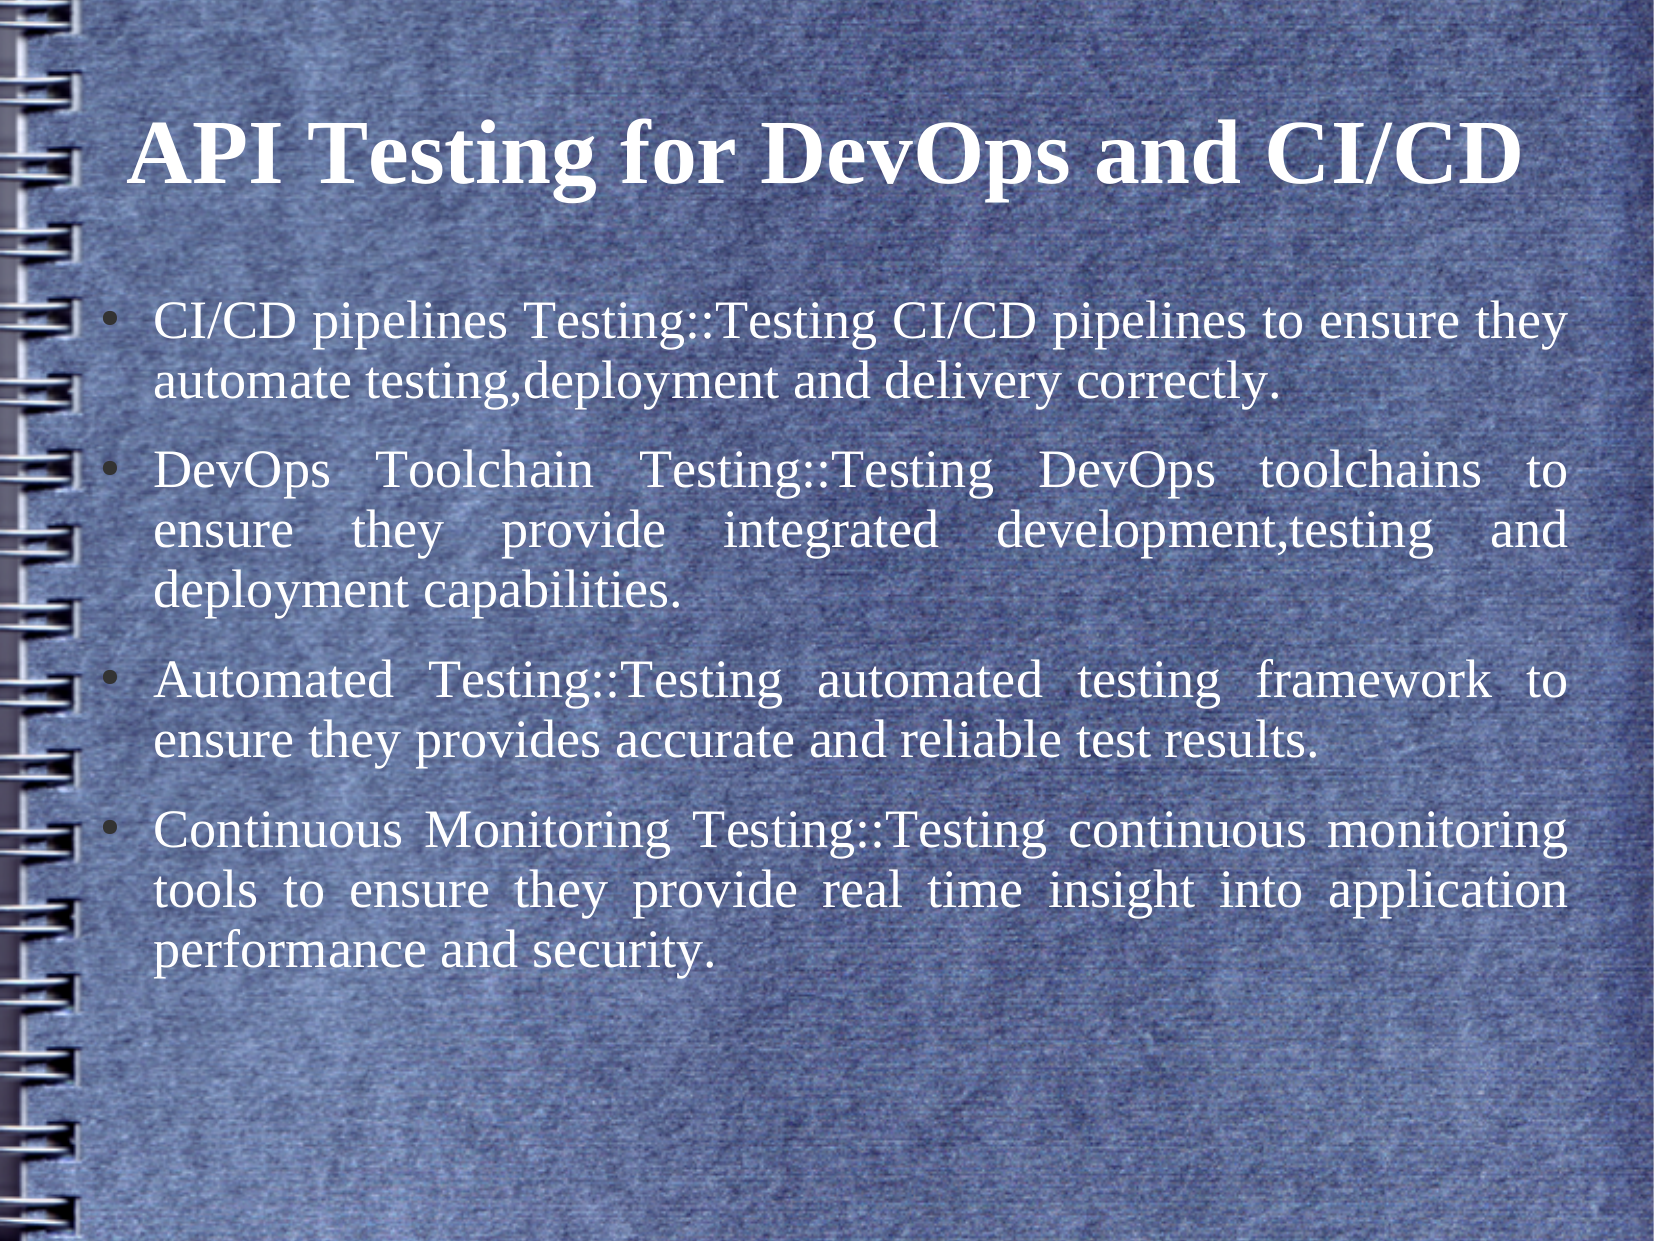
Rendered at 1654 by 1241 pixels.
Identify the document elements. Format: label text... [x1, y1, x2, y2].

title API Testing for DevOps and CI/CD [82, 49, 1571, 257]
picture [0, 0, 1654, 1241]
list CI/CD pipelines Testing::Testing CI/CD pipelines to ensure they automate testing,deployment and delivery correctly. DevOps Toolchain Testing::Testing DevOps toolchains to ensure they provide integrated development,testing and deployment capabilities. Automated Testing::Testing automated testing framework to ensure they provides accurate and reliable test results. Continuous Monitoring Testing::Testing continuous monitoring tools to ensure they provide real time insight into application performance and security. [82, 290, 1571, 1109]
